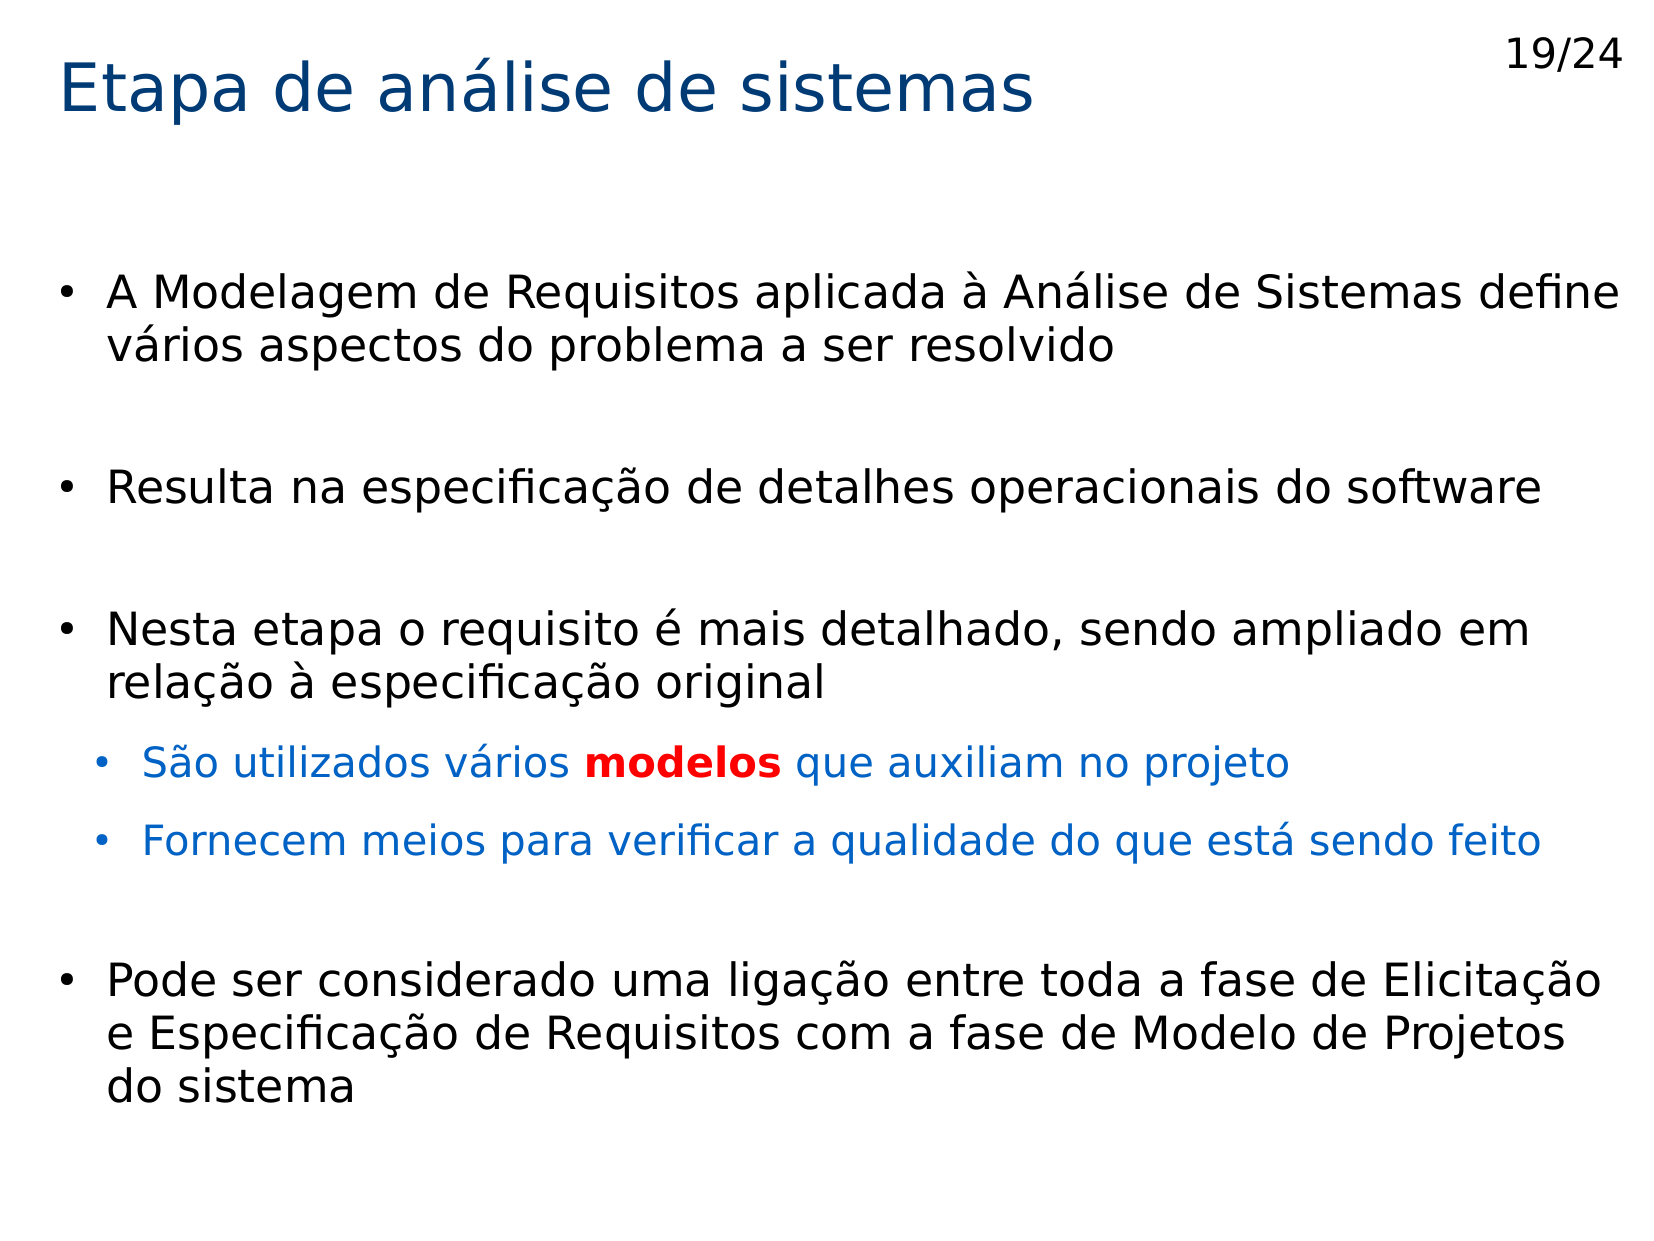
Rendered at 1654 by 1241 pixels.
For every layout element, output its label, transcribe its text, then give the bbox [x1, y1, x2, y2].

title Etapa de análise de sistemas [59, 29, 1506, 148]
list A Modelagem de Requisitos aplicada à Análise de Sistemas define vários aspectos do problema a ser resolvido Resulta na especificação de detalhes operacionais do software Nesta etapa o requisito é mais detalhado, sendo ampliado em relação à especificação original São utilizados vários modelos que auxiliam no projeto Fornecem meios para verificar a qualidade do que está sendo feito Pode ser considerado uma ligação entre toda a fase de Elicitação e Especificação de Requisitos com a fase de Modelo de Projetos do sistema [59, 265, 1625, 1211]
